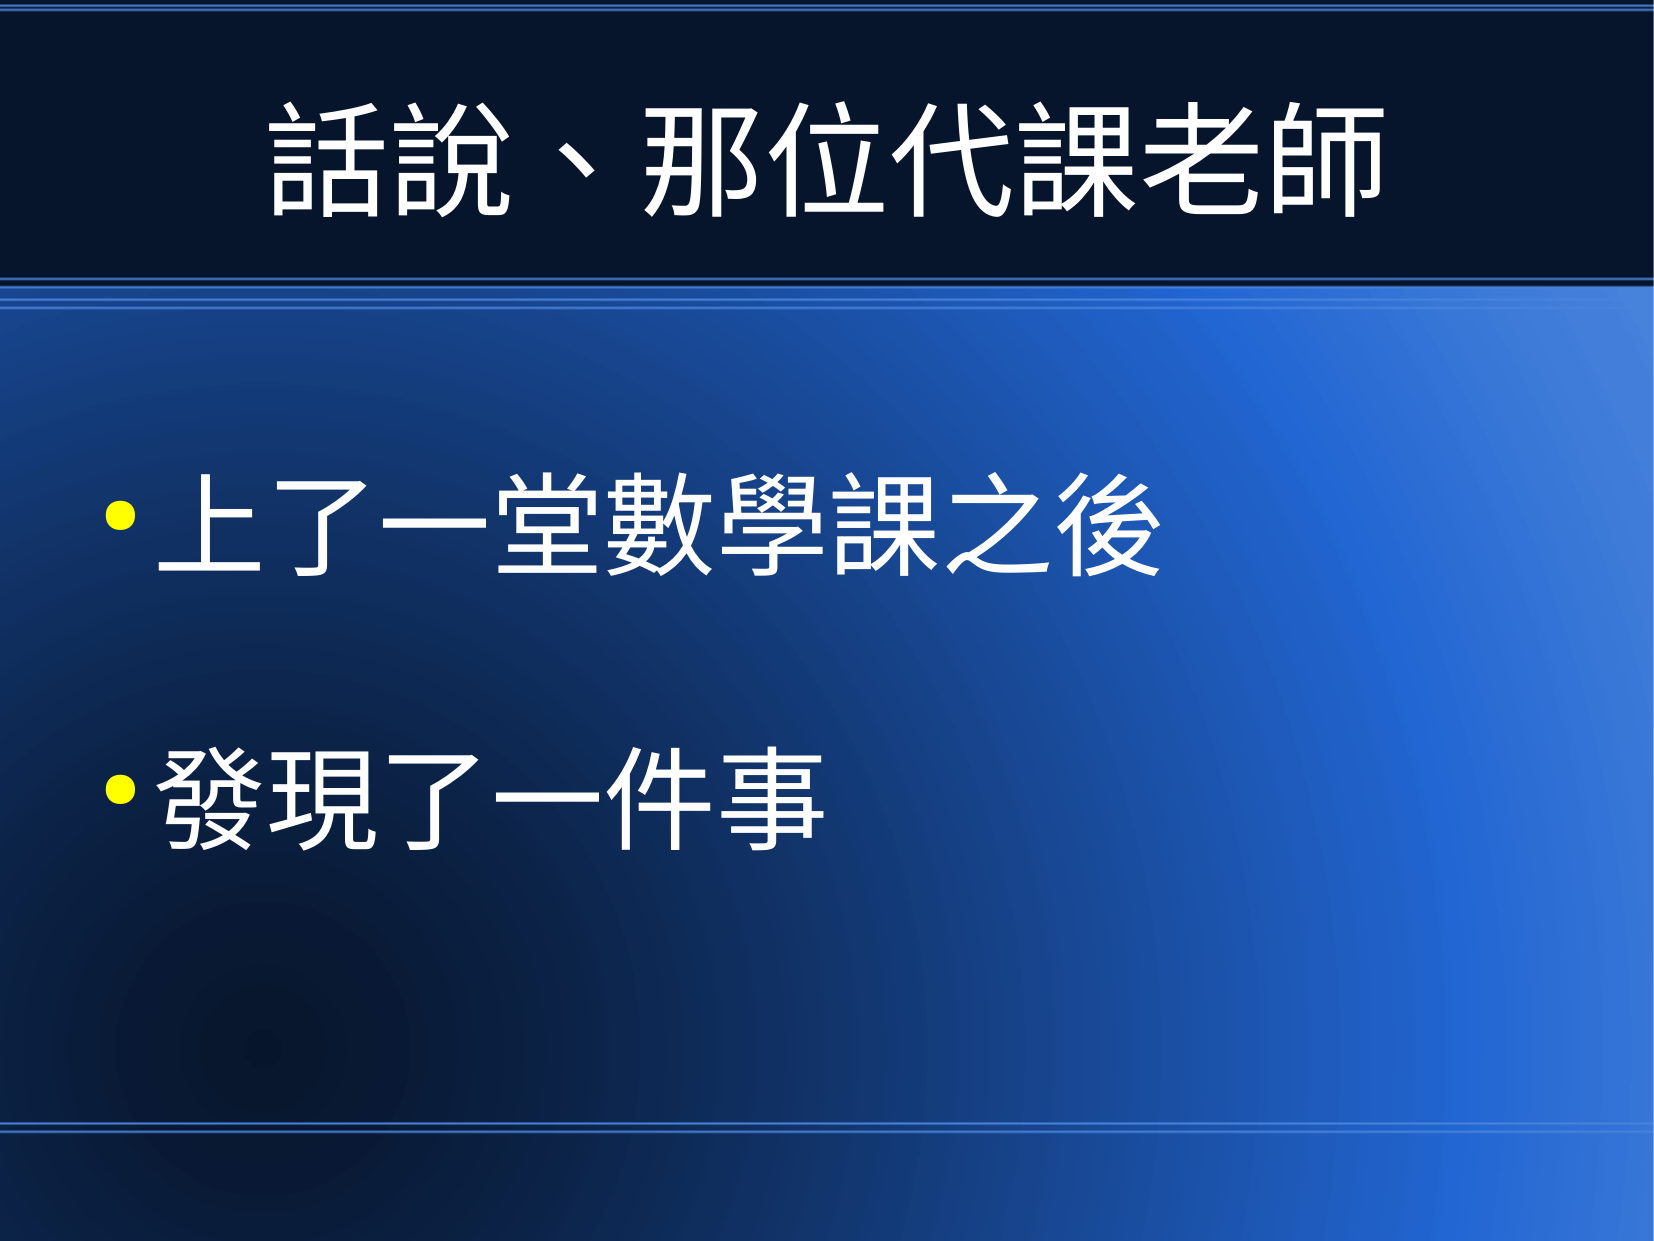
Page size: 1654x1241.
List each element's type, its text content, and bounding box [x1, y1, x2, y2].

picture [0, 0, 1654, 1241]
title 話說、那位代課老師 [82, 49, 1571, 257]
list 上了一堂數學課之後 發現了一件事 [82, 355, 1571, 1241]
